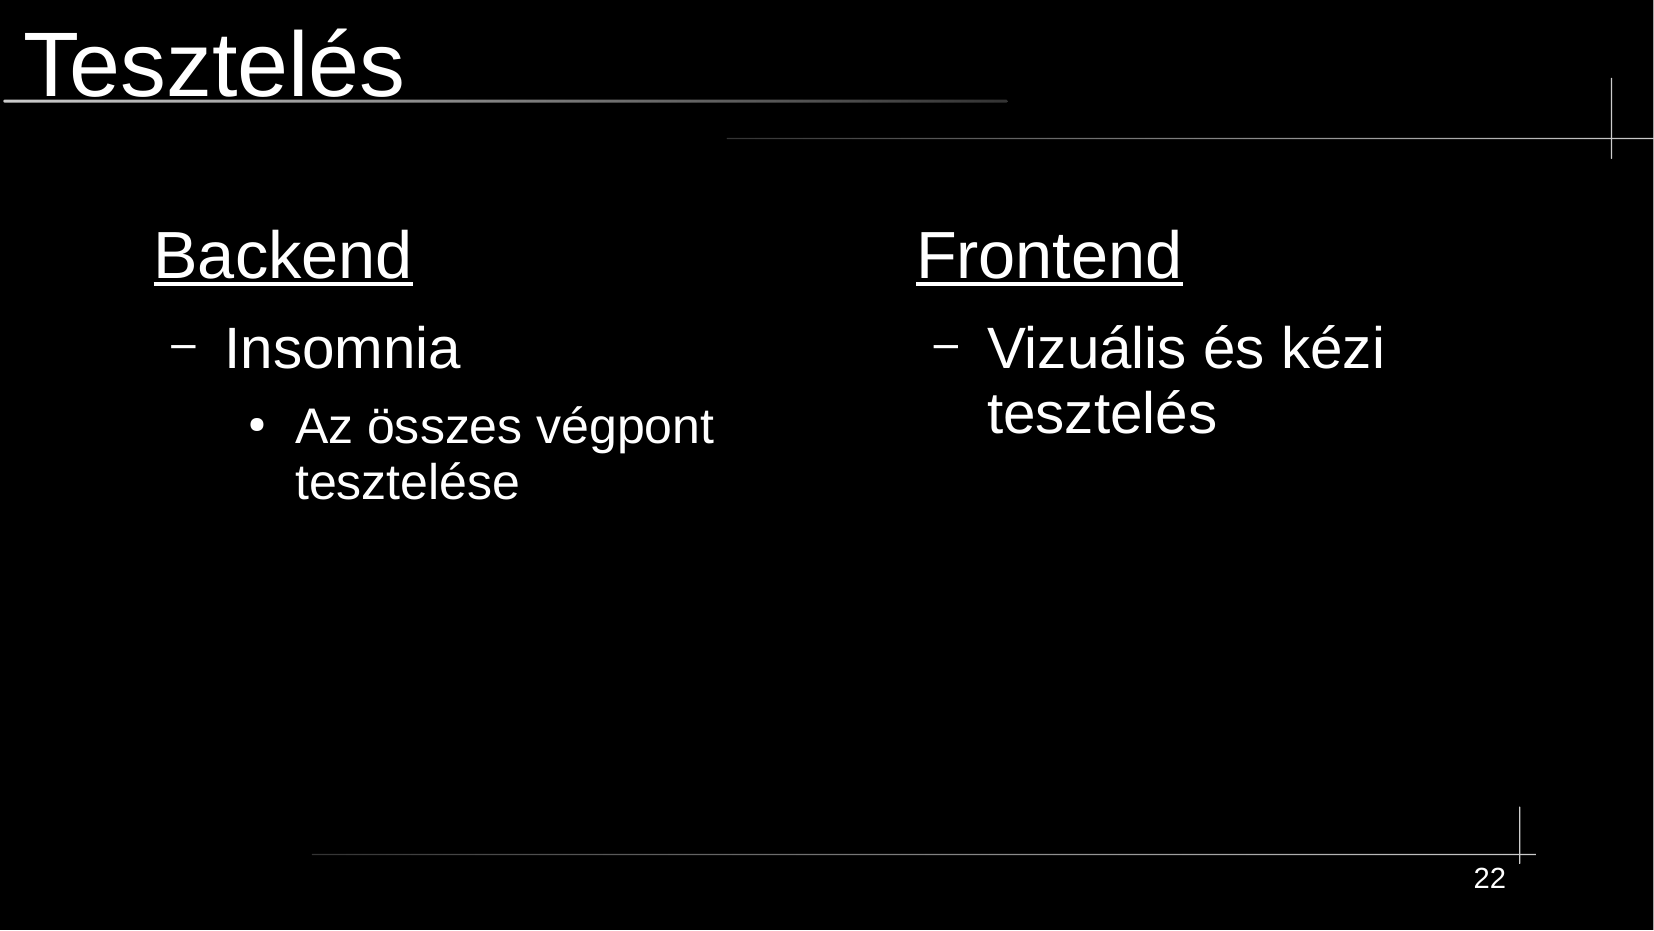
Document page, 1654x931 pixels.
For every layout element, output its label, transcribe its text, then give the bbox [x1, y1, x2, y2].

title Tesztelés [23, 11, 1589, 119]
list Frontend Vizuális és kézi tesztelés [845, 217, 1572, 758]
list Backend Insomnia Az összes végpont tesztelése [82, 217, 809, 758]
